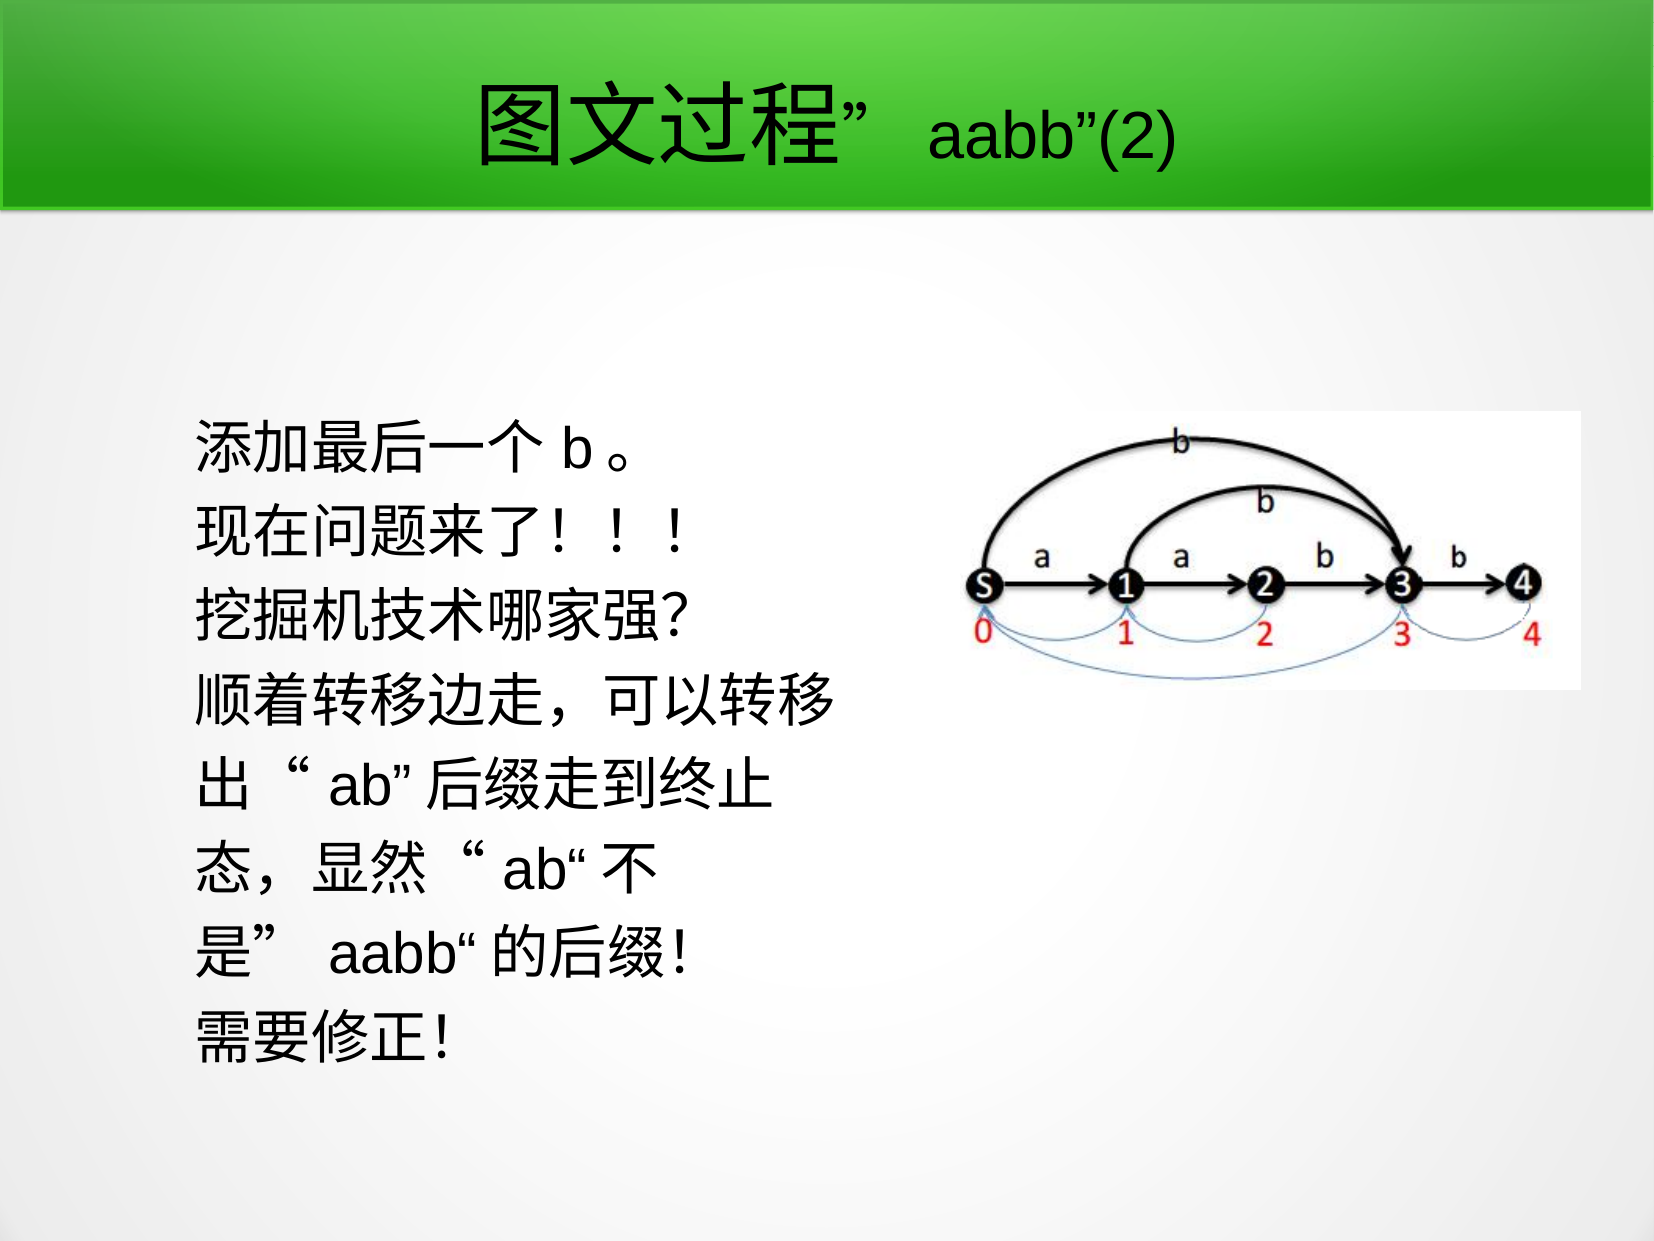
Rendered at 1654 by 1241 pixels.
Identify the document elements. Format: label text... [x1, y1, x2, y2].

title 图文过程”aabb”(2) [82, 47, 1571, 189]
picture [960, 411, 1581, 691]
text_box 添加最后一个b。 现在问题来了！！！ 挖掘机技术哪家强？ 顺着转移边走，可以转移出“ab”后缀走到终止态，显然“ab“不是”aabb“的后缀！ 需要修正！ [180, 393, 871, 1021]
